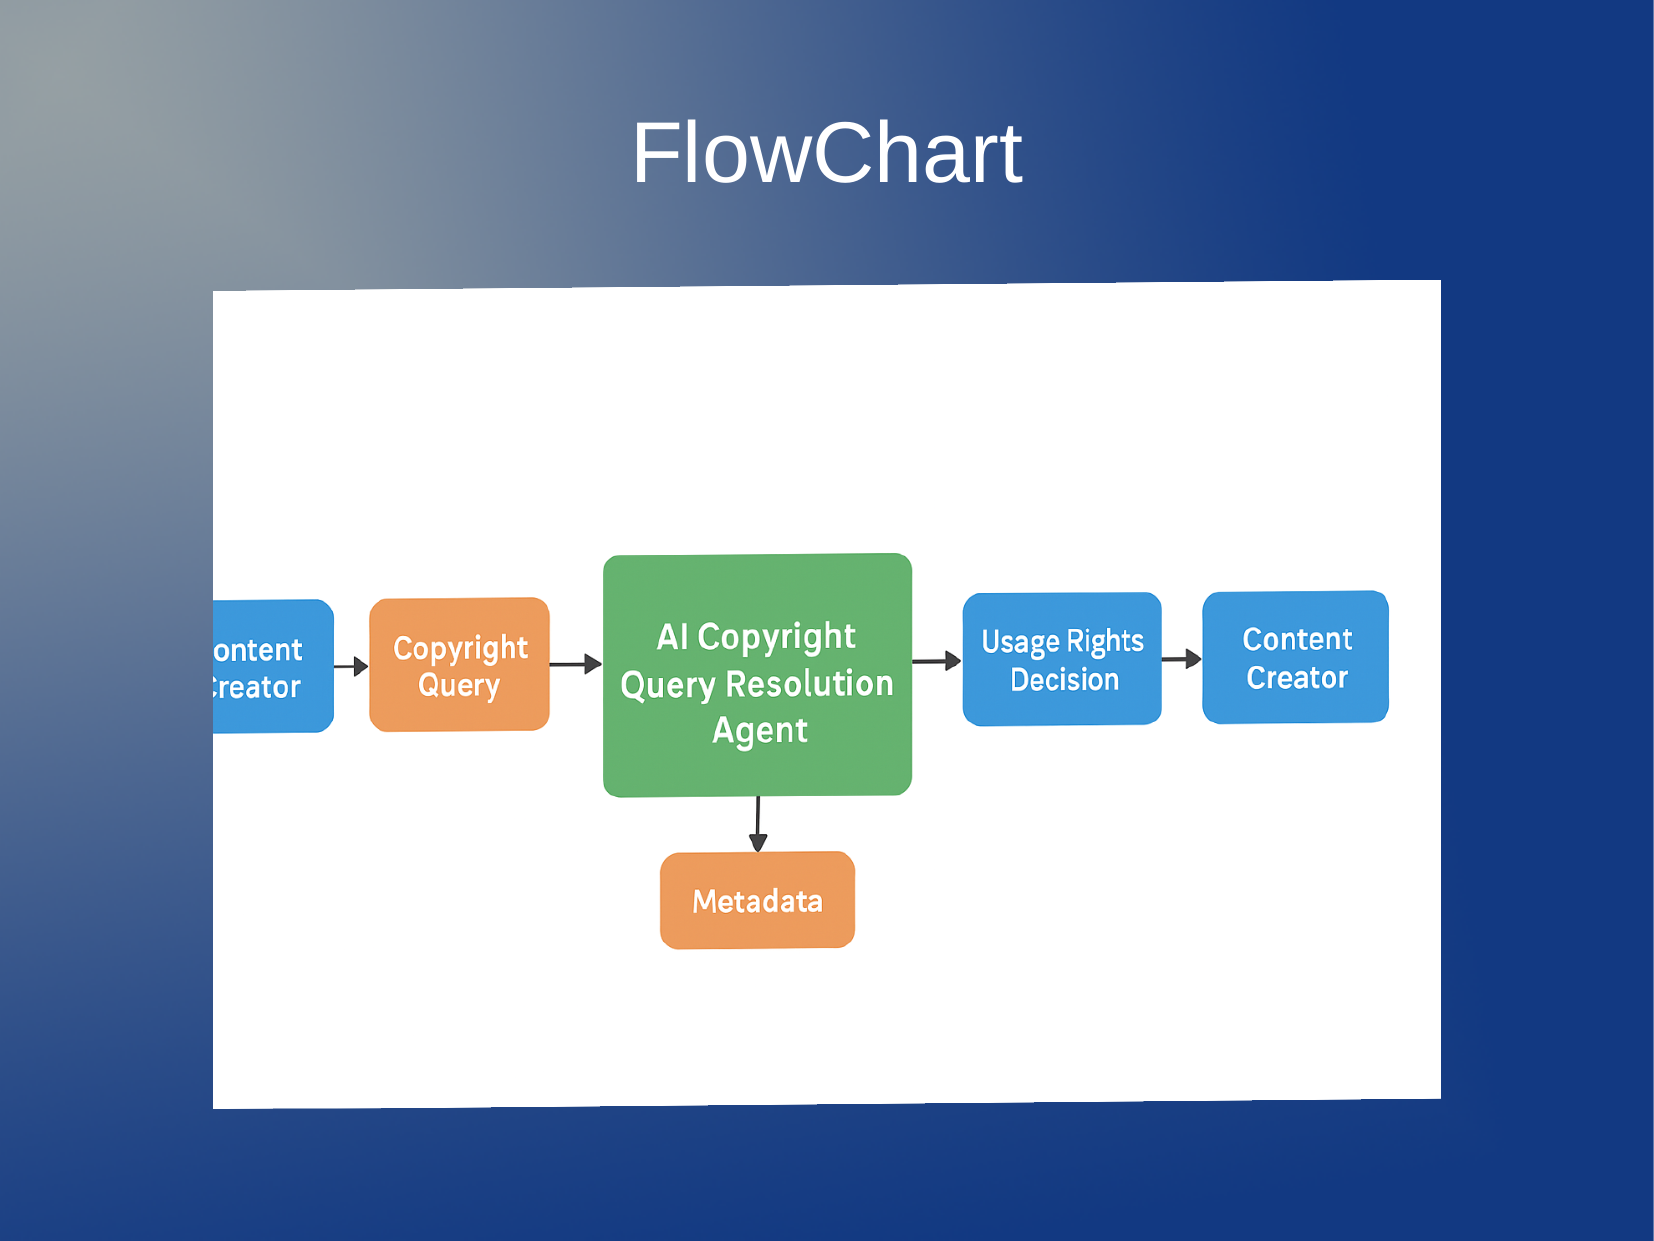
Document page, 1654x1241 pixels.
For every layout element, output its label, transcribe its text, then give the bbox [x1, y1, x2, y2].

picture [0, 0, 1654, 1241]
title FlowChart [82, 49, 1571, 257]
